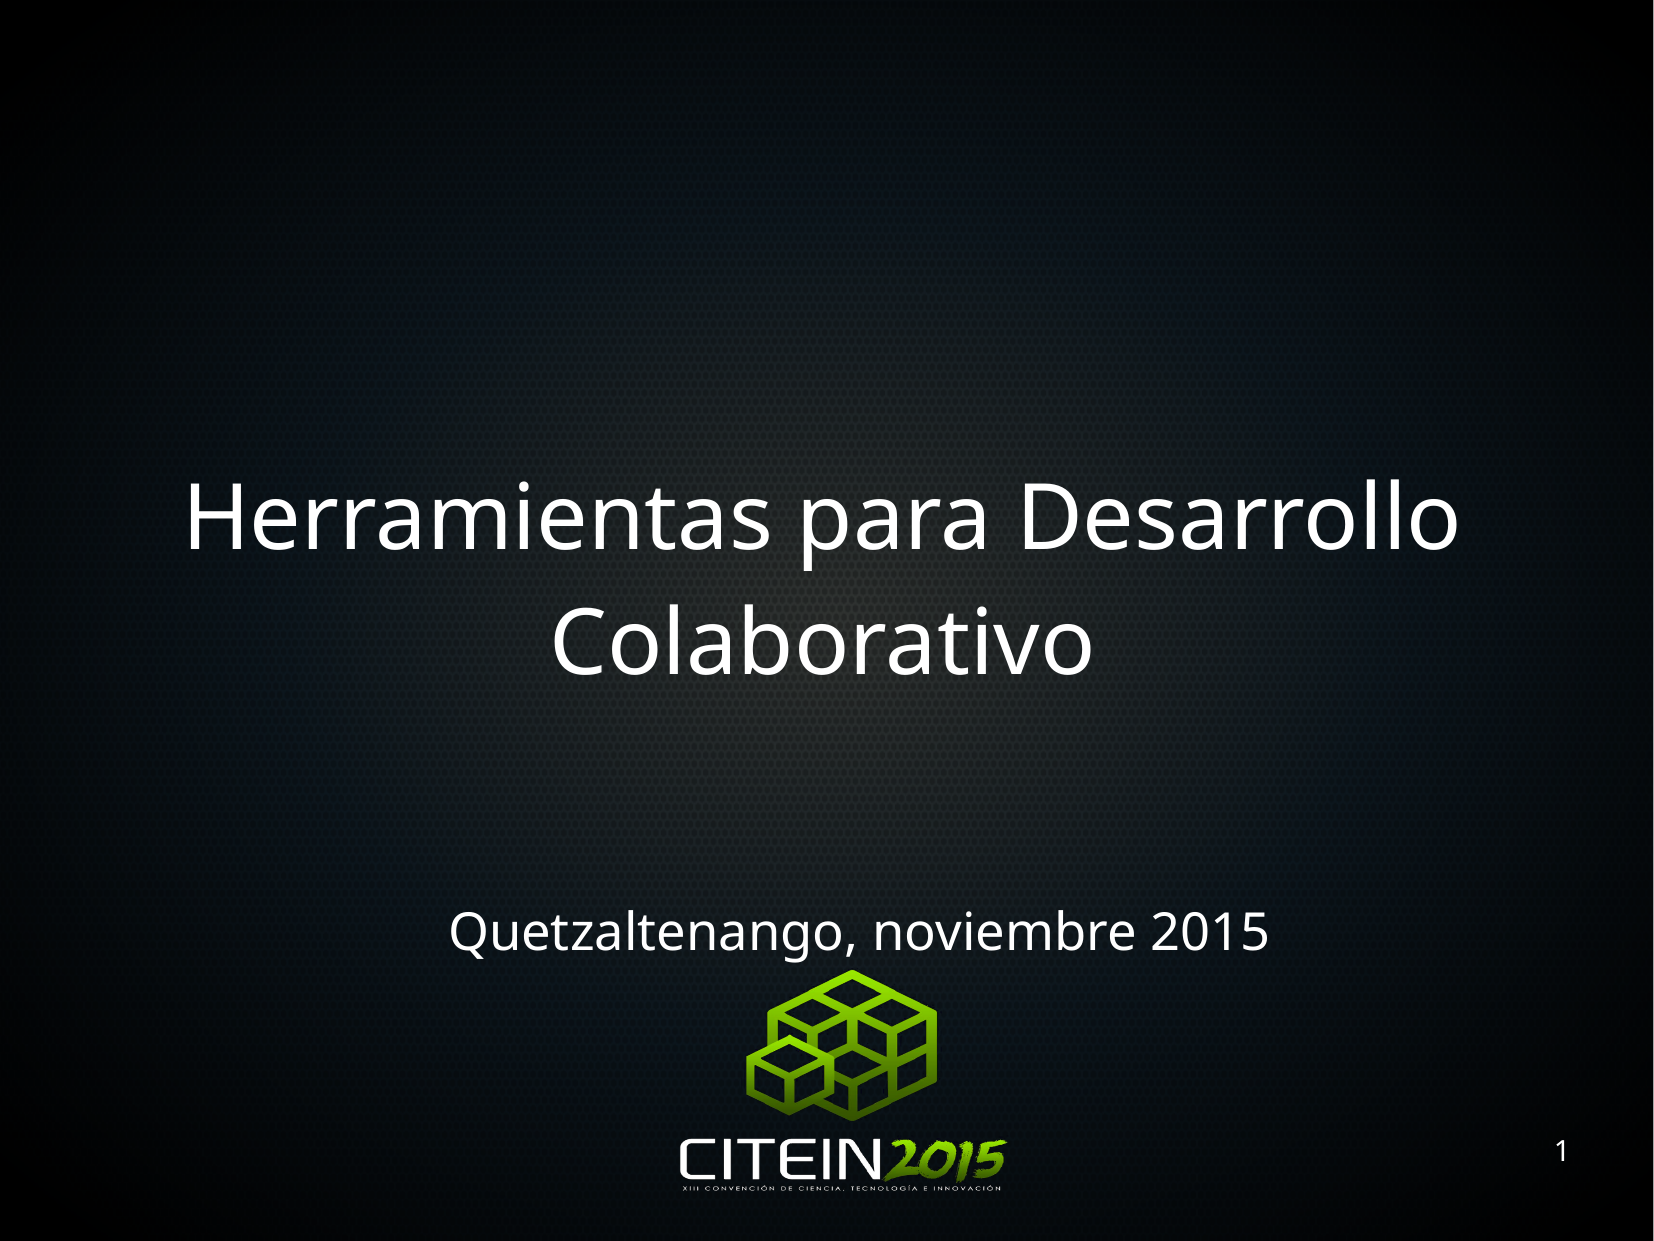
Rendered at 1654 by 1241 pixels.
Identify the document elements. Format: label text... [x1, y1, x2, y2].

picture [0, 0, 1654, 1241]
title Herramientas para Desarrollo Colaborativo [78, 473, 1567, 681]
list Quetzaltenango, noviembre 2015 [346, 894, 1318, 1010]
